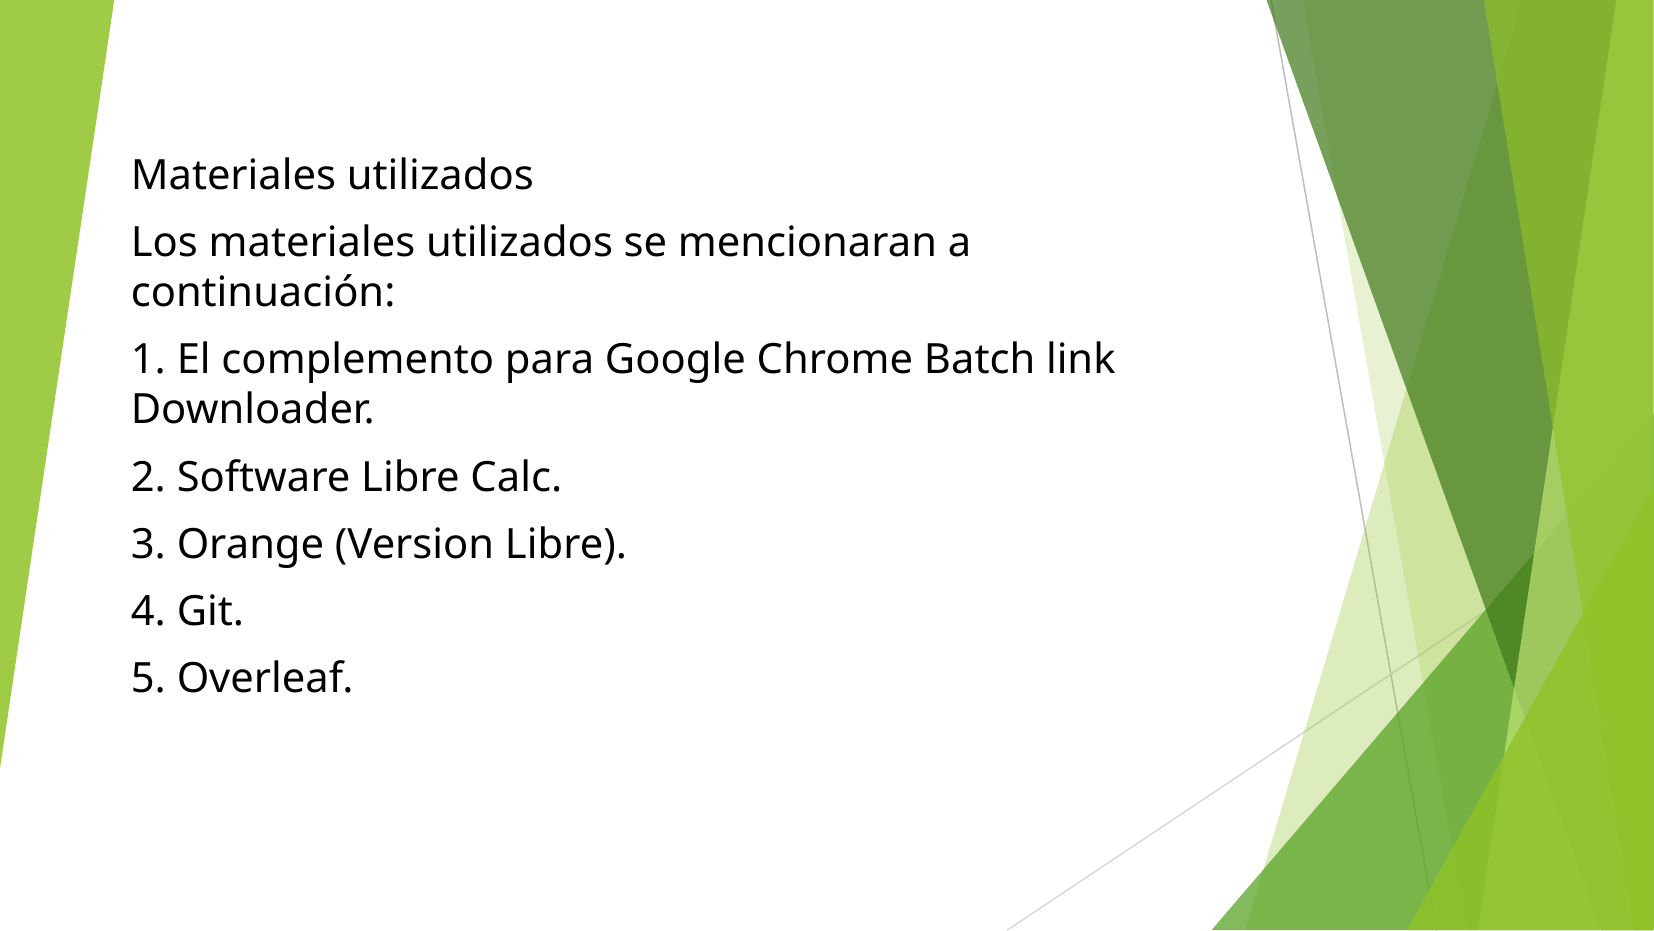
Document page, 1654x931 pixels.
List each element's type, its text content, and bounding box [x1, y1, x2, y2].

subtitle Materiales utilizados Los materiales utilizados se mencionaran a continuación: 1. El complemento para Google Chrome Batch link Downloader. 2. Software Libre Calc. 3. Orange (Version Libre). 4. Git. 5. Overleaf. [115, 139, 1249, 791]
